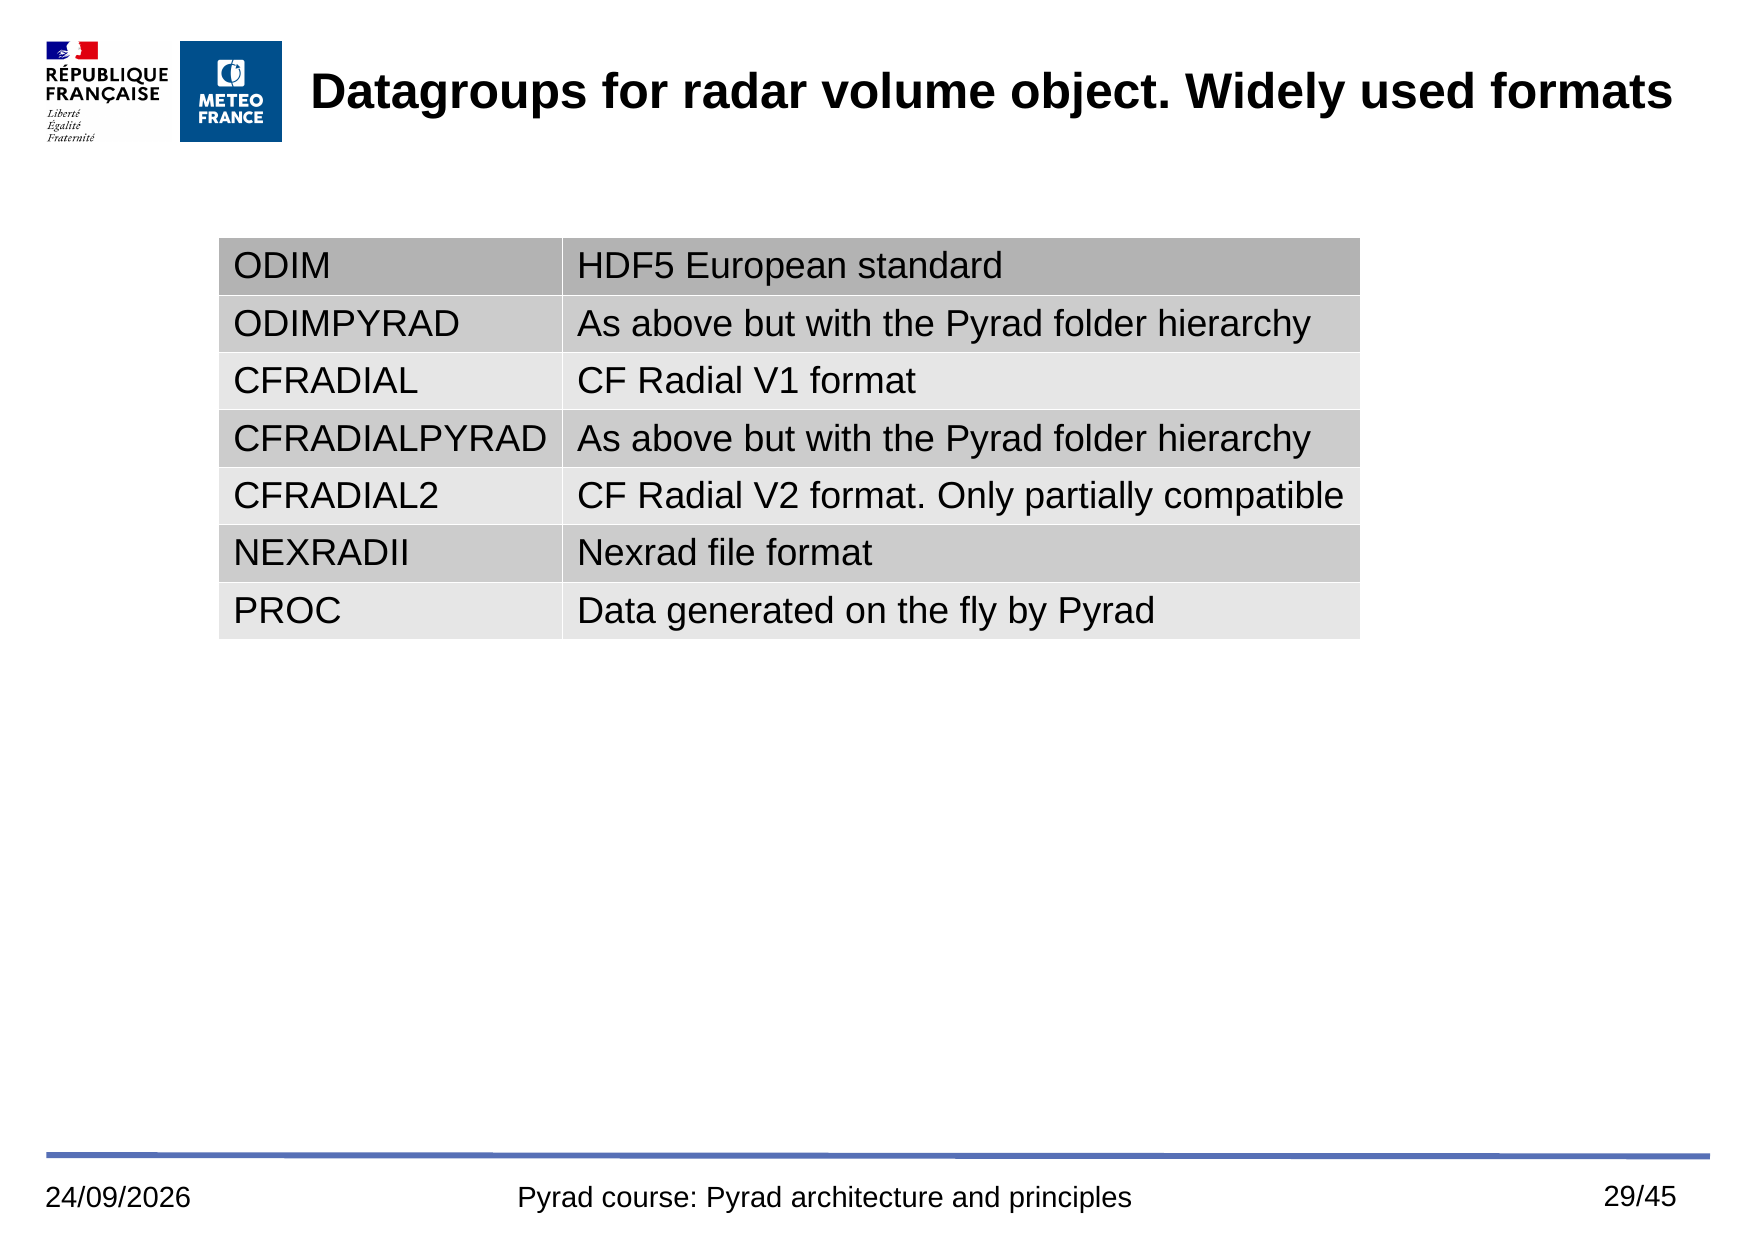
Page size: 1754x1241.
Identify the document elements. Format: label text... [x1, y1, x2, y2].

table_cell As above but with the Pyrad folder hierarchy [563, 410, 1360, 467]
table_header ODIM [219, 238, 562, 295]
table_cell CFRADIAL [219, 353, 562, 409]
table_cell CFRADIALPYRAD [219, 410, 562, 467]
title Datagroups for radar volume object. Widely used formats [310, 40, 1697, 142]
picture [180, 41, 282, 142]
table_cell Nexrad file format [563, 525, 1360, 582]
picture [46, 41, 172, 142]
table_cell As above but with the Pyrad folder hierarchy [563, 296, 1360, 352]
table_cell CFRADIAL2 [219, 468, 562, 524]
table_cell NEXRADII [219, 525, 562, 582]
table_cell ODIMPYRAD [219, 296, 562, 352]
table_cell PROC [219, 583, 562, 639]
table_cell CF Radial V1 format [563, 353, 1360, 409]
table_cell CF Radial V2 format. Only partially compatible [563, 468, 1360, 524]
table_header HDF5 European standard [563, 238, 1360, 295]
table_cell Data generated on the fly by Pyrad [563, 583, 1360, 639]
